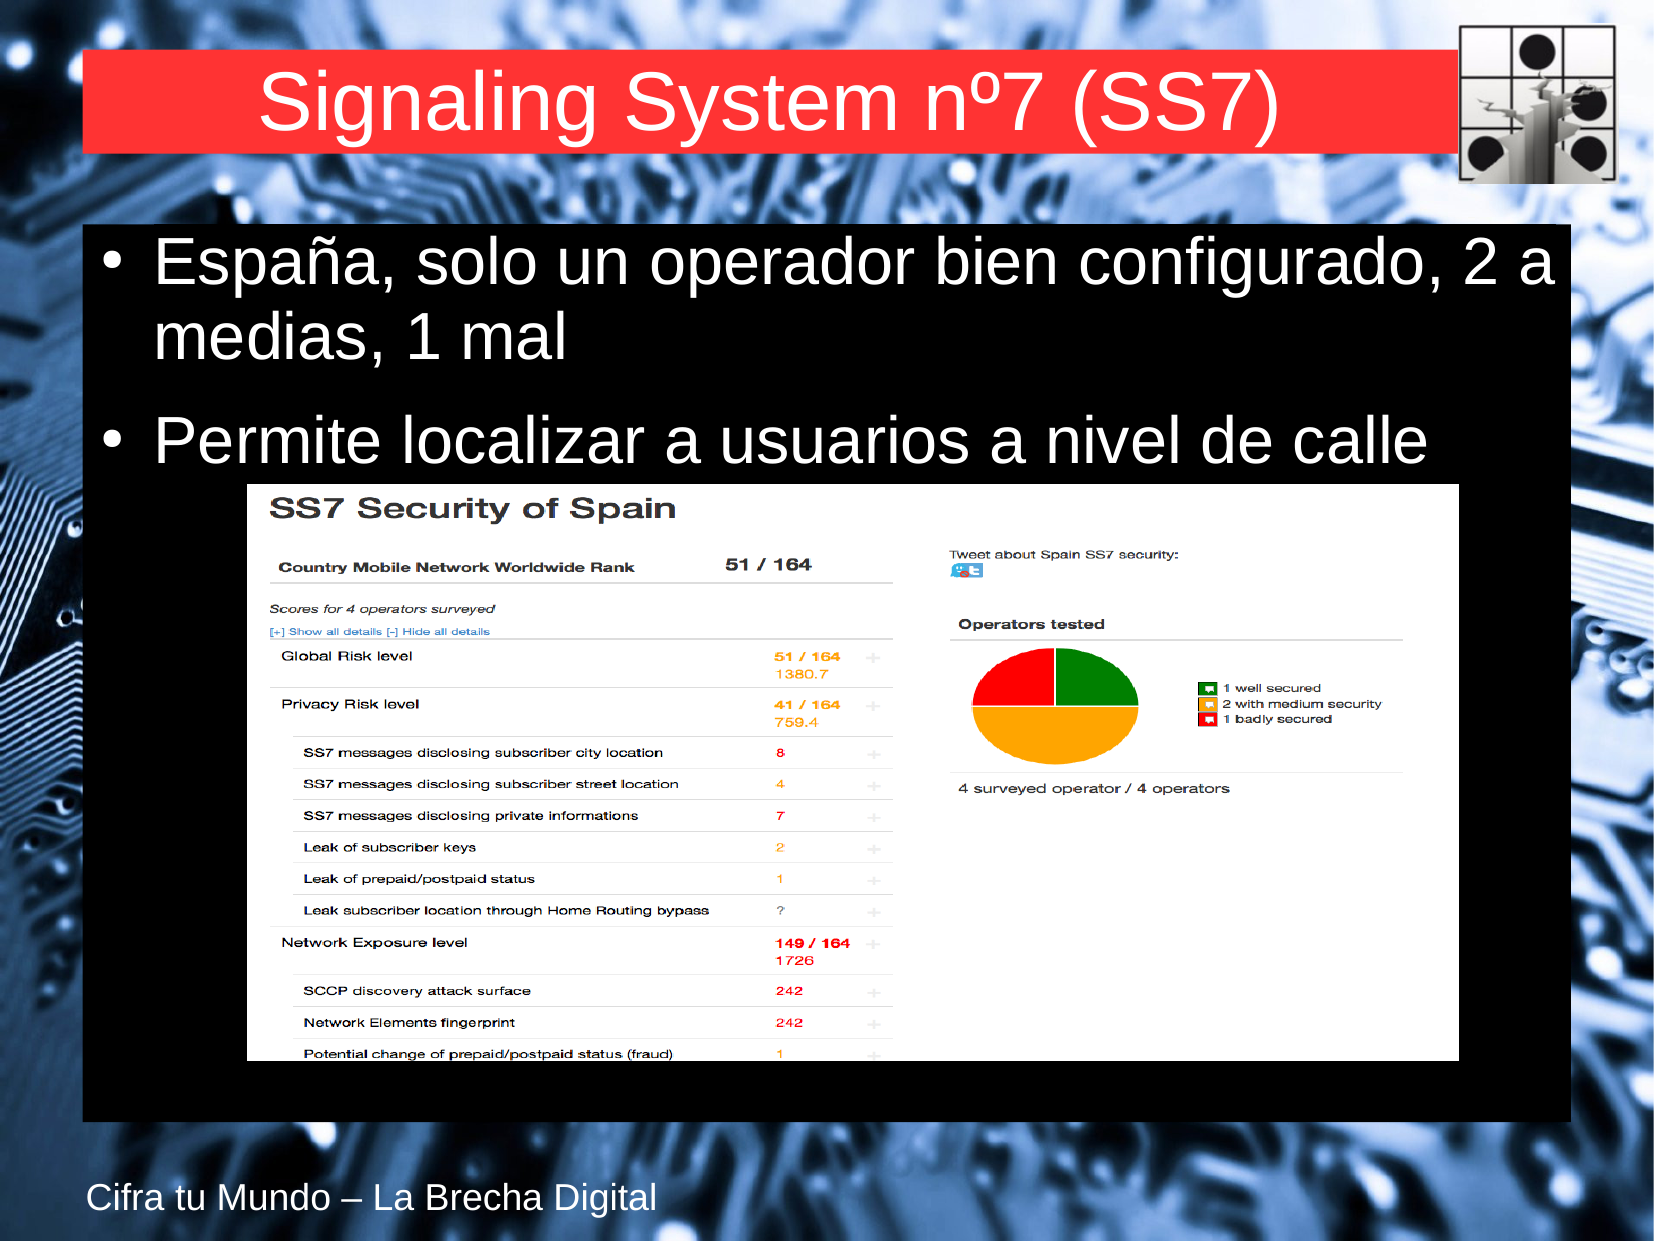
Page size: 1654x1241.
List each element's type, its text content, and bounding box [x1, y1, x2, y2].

title Signaling System nº7 (SS7) [82, 49, 1458, 154]
list España, solo un operador bien configurado, 2 a medias, 1 mal Permite localizar a usuarios a nivel de calle [82, 224, 1571, 1123]
text_box Cifra tu Mundo – La Brecha Digital [70, 1169, 1453, 1226]
picture [0, 0, 1654, 1241]
